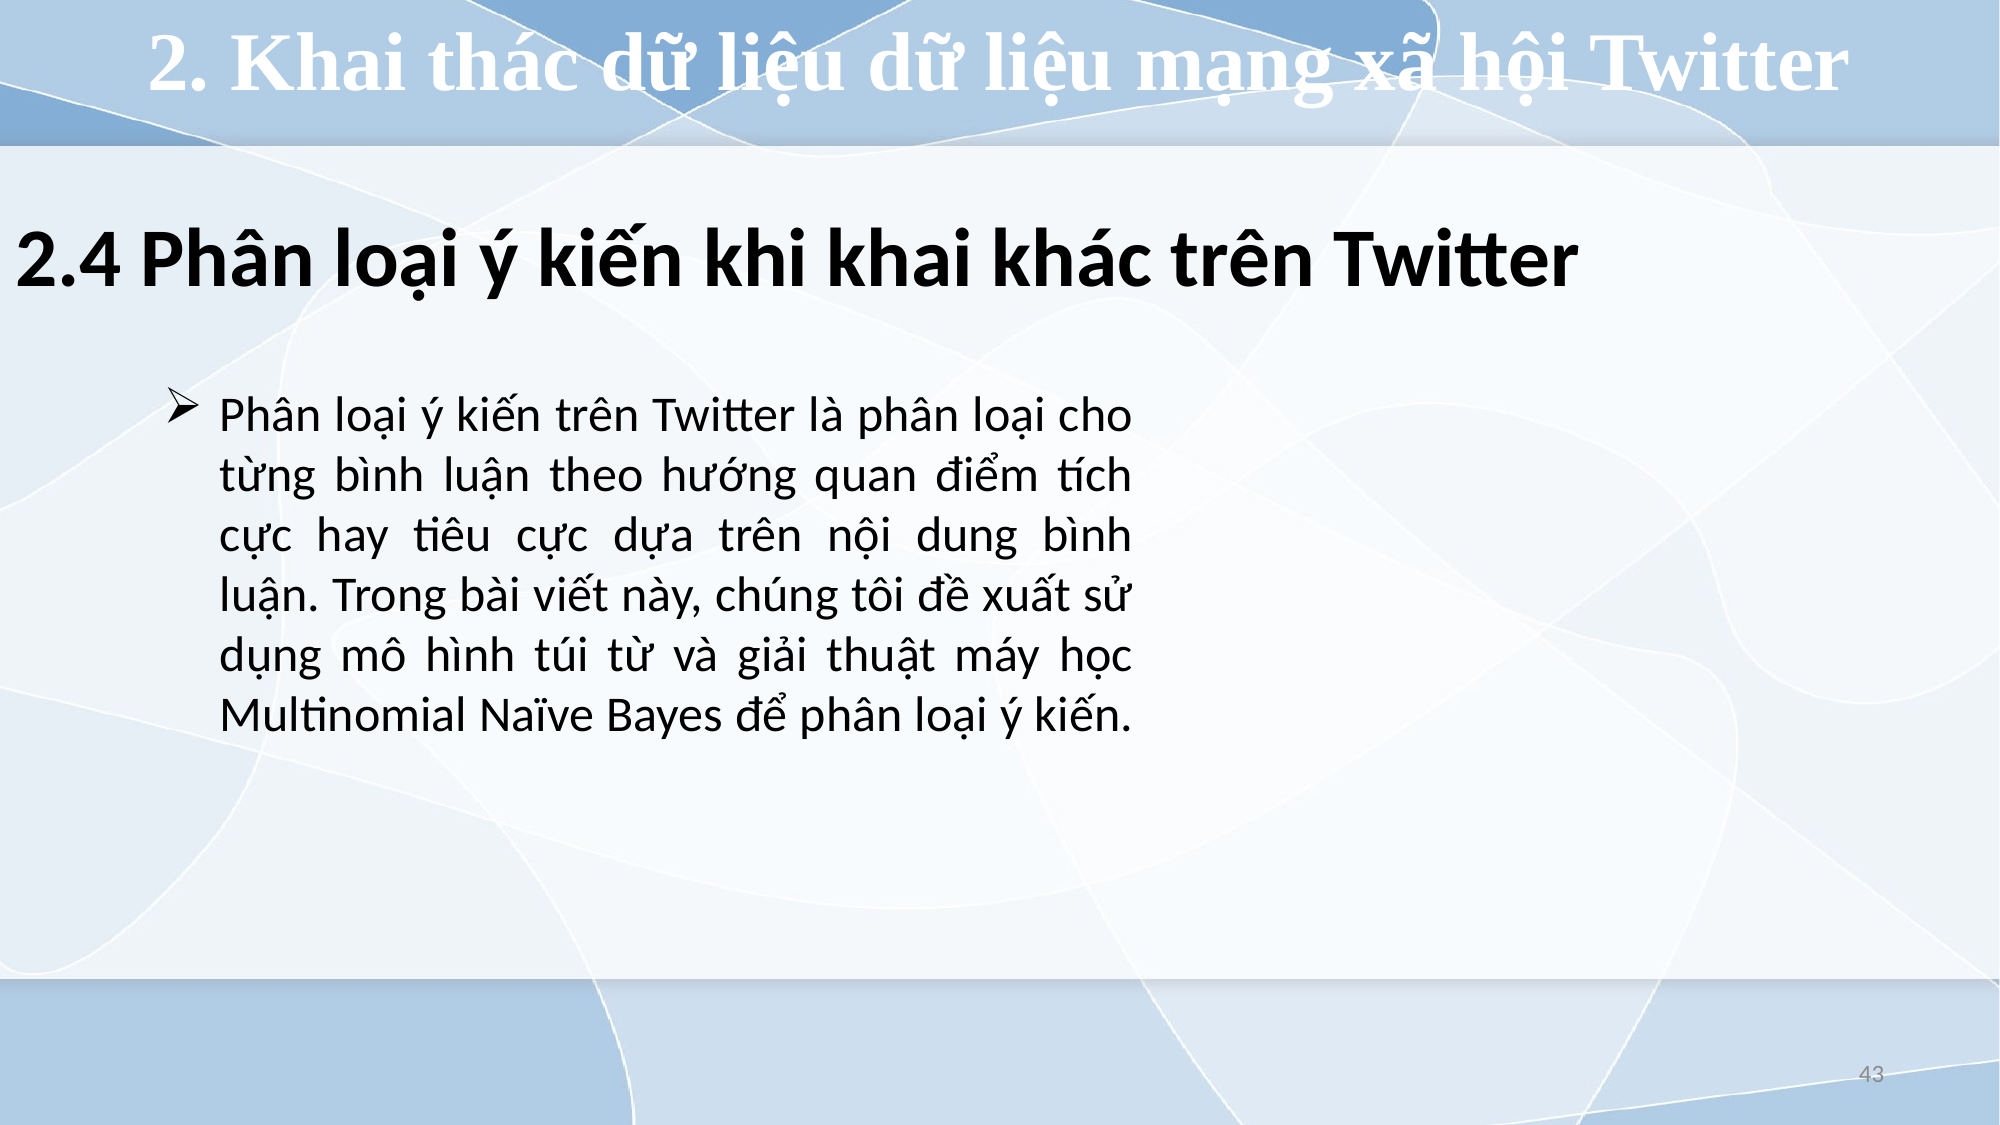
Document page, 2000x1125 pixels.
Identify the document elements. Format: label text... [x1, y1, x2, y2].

slide_number <number> [1432, 1042, 1900, 1103]
title 2.4 Phân loại ý kiến khi khai khác trên Twitter [0, 153, 1988, 354]
text_box Phân loại ý kiến trên Twitter là phân loại cho từng bình luận theo hướng quan điểm tích cực hay tiêu cực dựa trên nội dung bình luận. Trong bài viết này, chúng tôi đề xuất sử dụng mô hình túi từ và giải thuật máy học Multinomial Naïve Bayes để phân loại ý kiến. [148, 374, 1149, 750]
text_box 2. Khai thác dữ liệu dữ liệu mạng xã hội Twitter [0, 0, 2000, 115]
